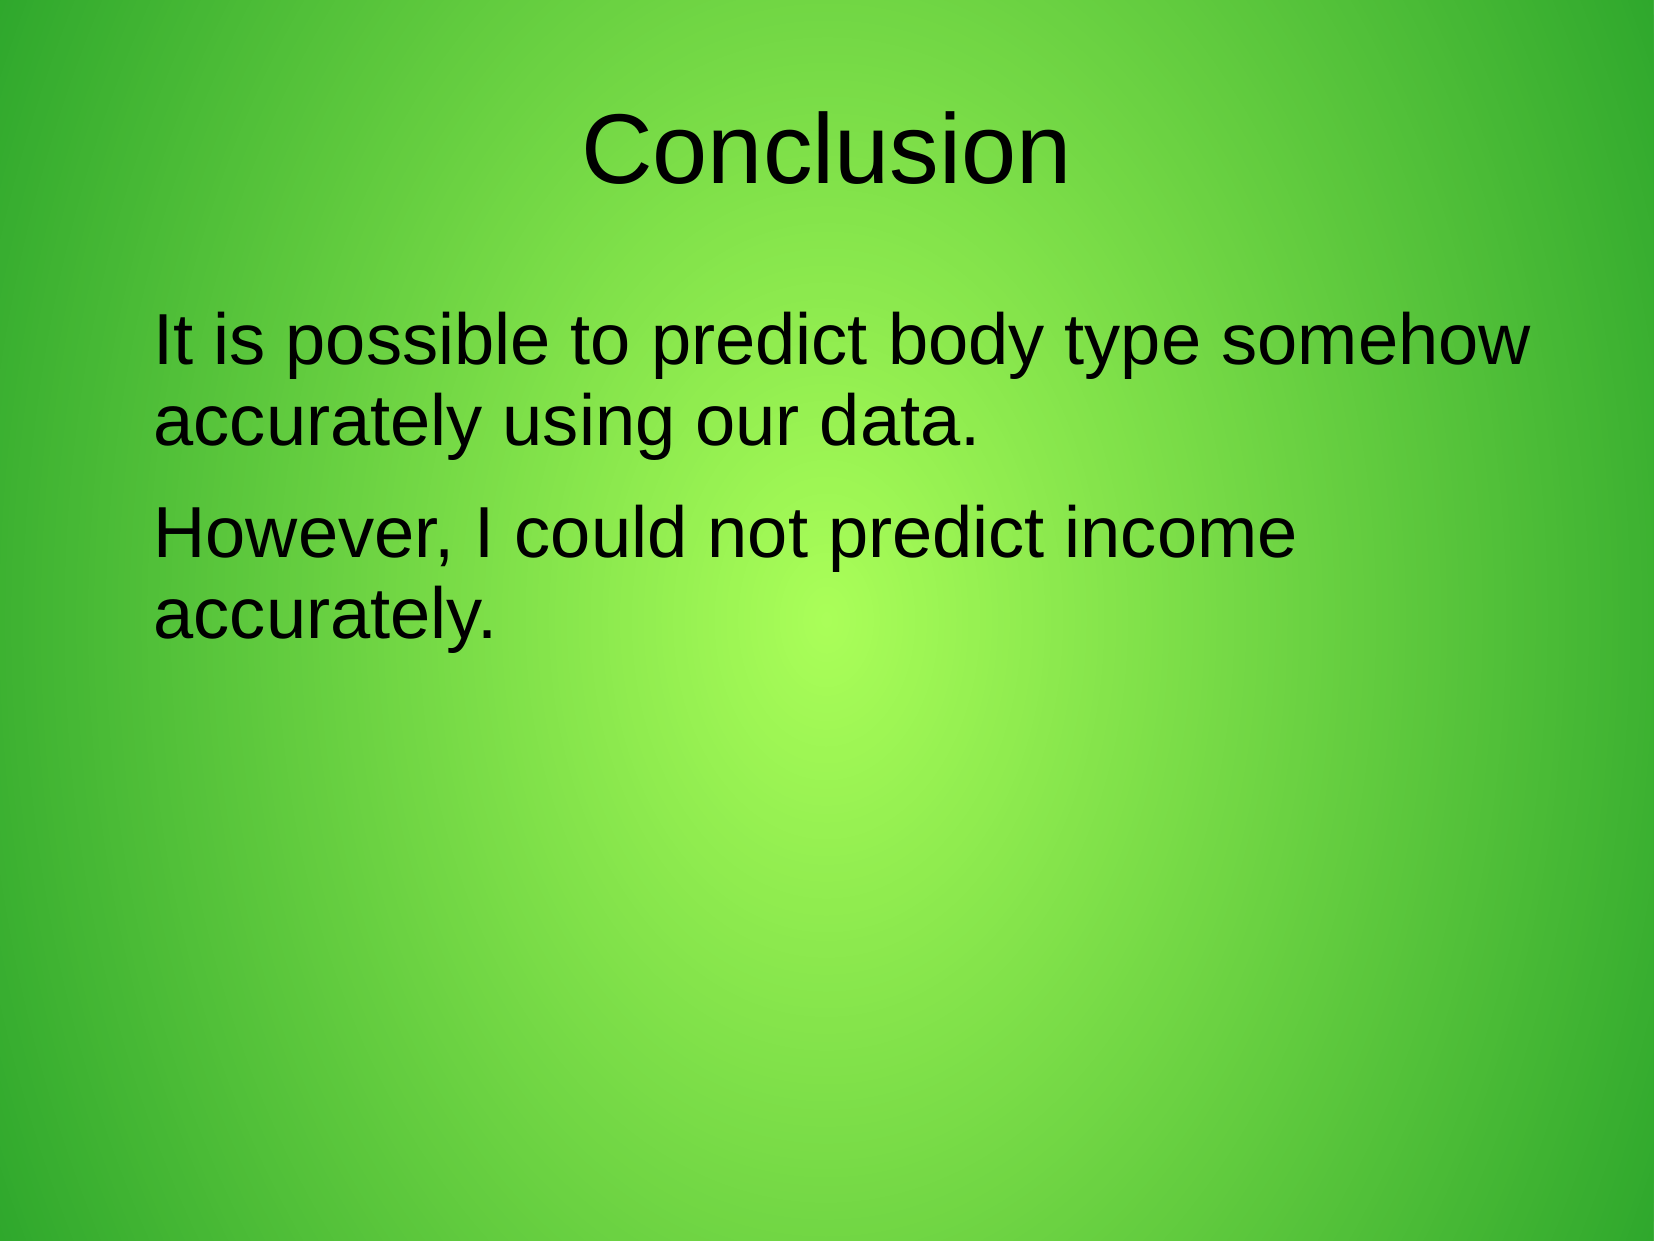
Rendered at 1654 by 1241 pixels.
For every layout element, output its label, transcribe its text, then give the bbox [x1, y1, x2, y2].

list It is possible to predict body type somehow accurately using our data. However, I could not predict income accurately. [82, 299, 1571, 1019]
title Conclusion [82, 47, 1571, 252]
